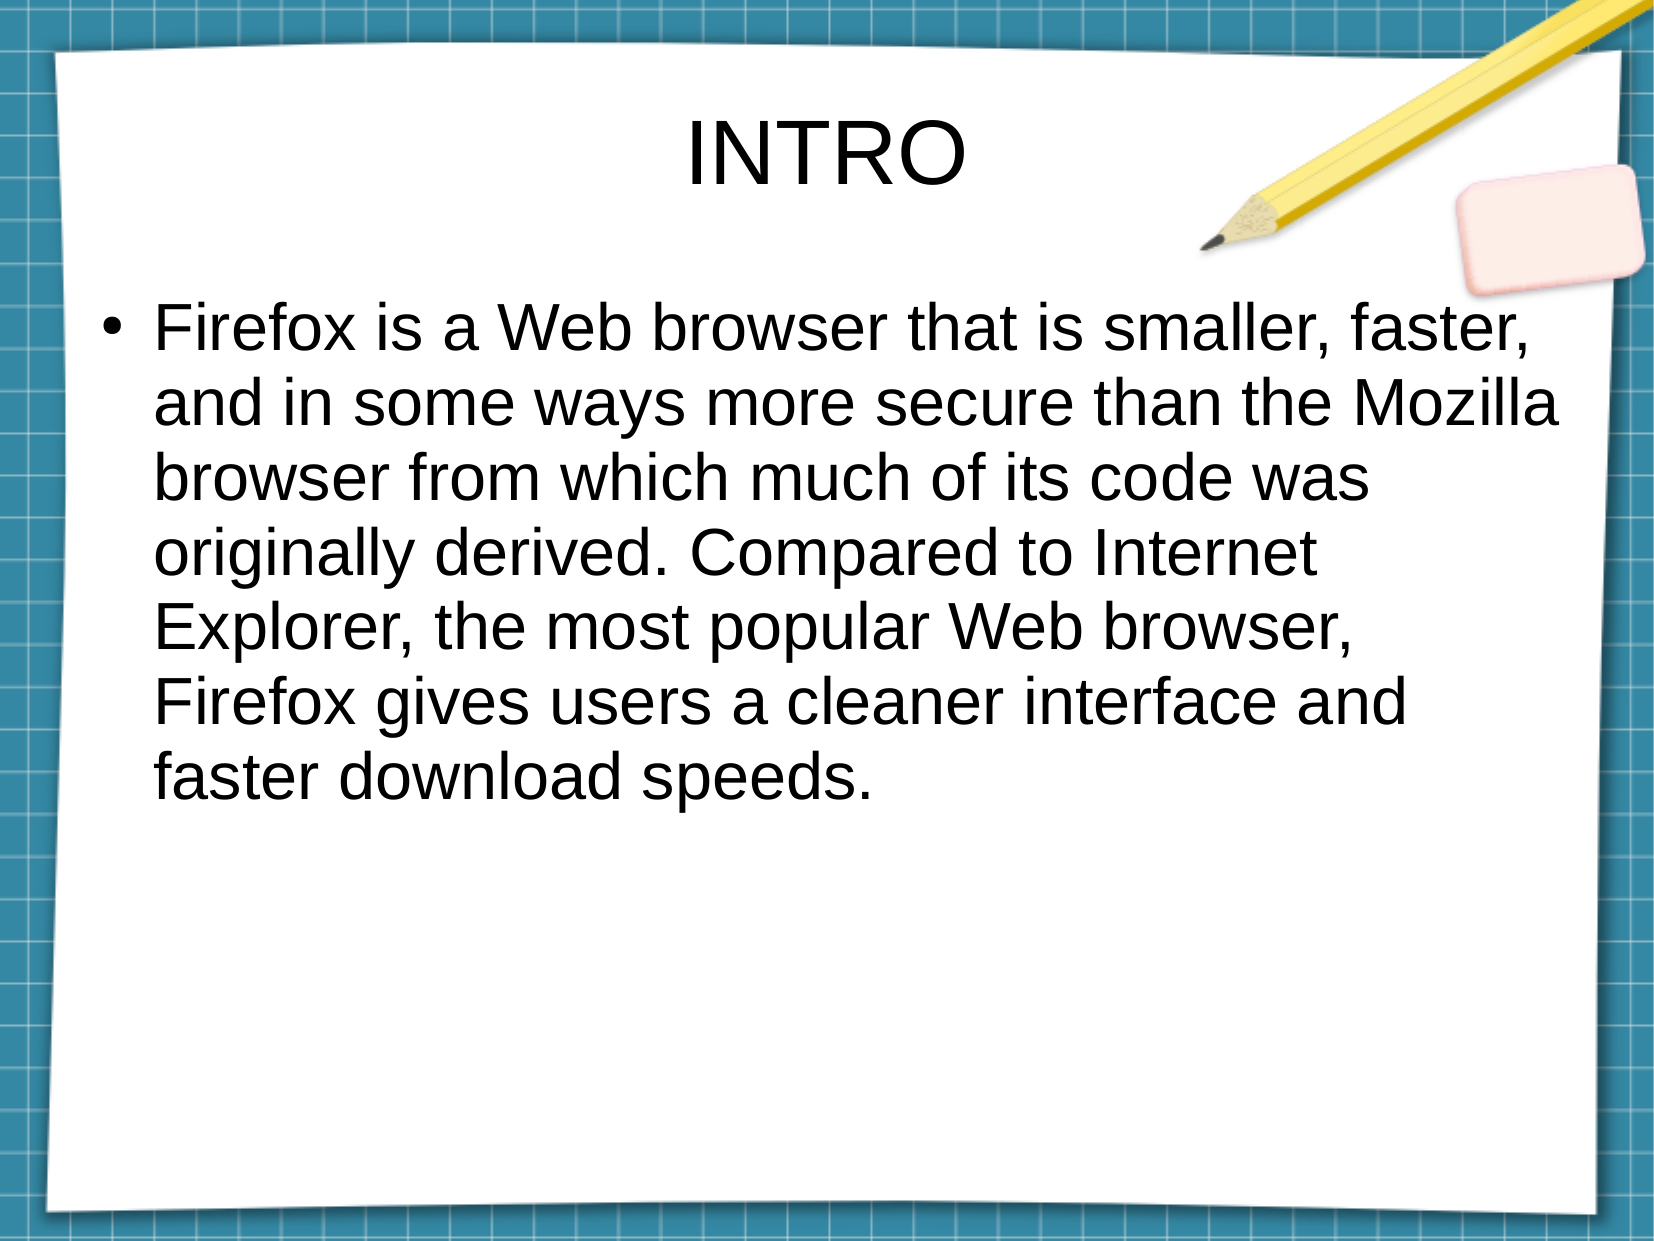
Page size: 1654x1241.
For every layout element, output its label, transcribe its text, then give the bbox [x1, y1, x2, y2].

title INTRO [82, 49, 1571, 257]
list Firefox is a Web browser that is smaller, faster, and in some ways more secure than the Mozilla browser from which much of its code was originally derived. Compared to Internet Explorer, the most popular Web browser, Firefox gives users a cleaner interface and faster download speeds. [82, 290, 1571, 1010]
picture [0, 0, 1654, 1241]
